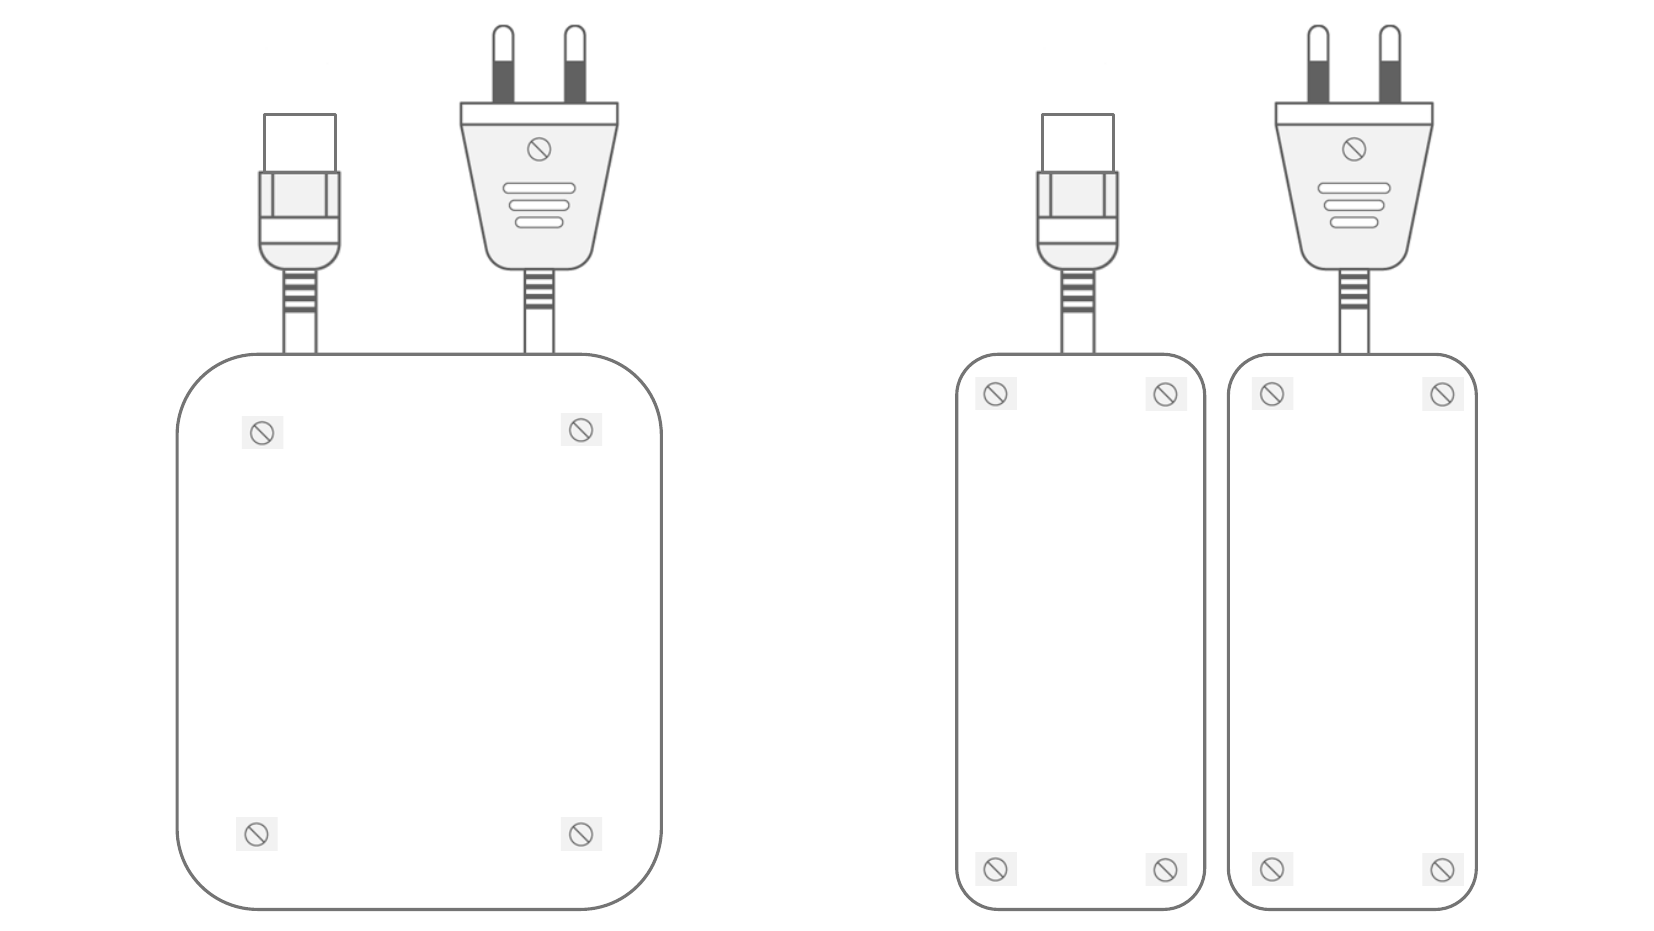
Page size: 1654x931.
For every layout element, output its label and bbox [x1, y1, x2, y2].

picture [442, 0, 632, 371]
text_box [177, 354, 662, 910]
picture [1422, 377, 1464, 411]
picture [236, 817, 278, 851]
picture [1252, 852, 1294, 886]
text_box [1228, 354, 1477, 910]
picture [975, 852, 1017, 886]
picture [1145, 853, 1188, 886]
picture [975, 377, 1017, 410]
picture [1257, 0, 1447, 356]
picture [957, 23, 1204, 385]
picture [560, 817, 603, 851]
picture [1422, 853, 1464, 886]
picture [560, 413, 603, 446]
picture [241, 416, 284, 449]
text_box [956, 354, 1205, 910]
picture [1251, 377, 1294, 410]
picture [179, 23, 426, 413]
picture [1145, 377, 1188, 411]
